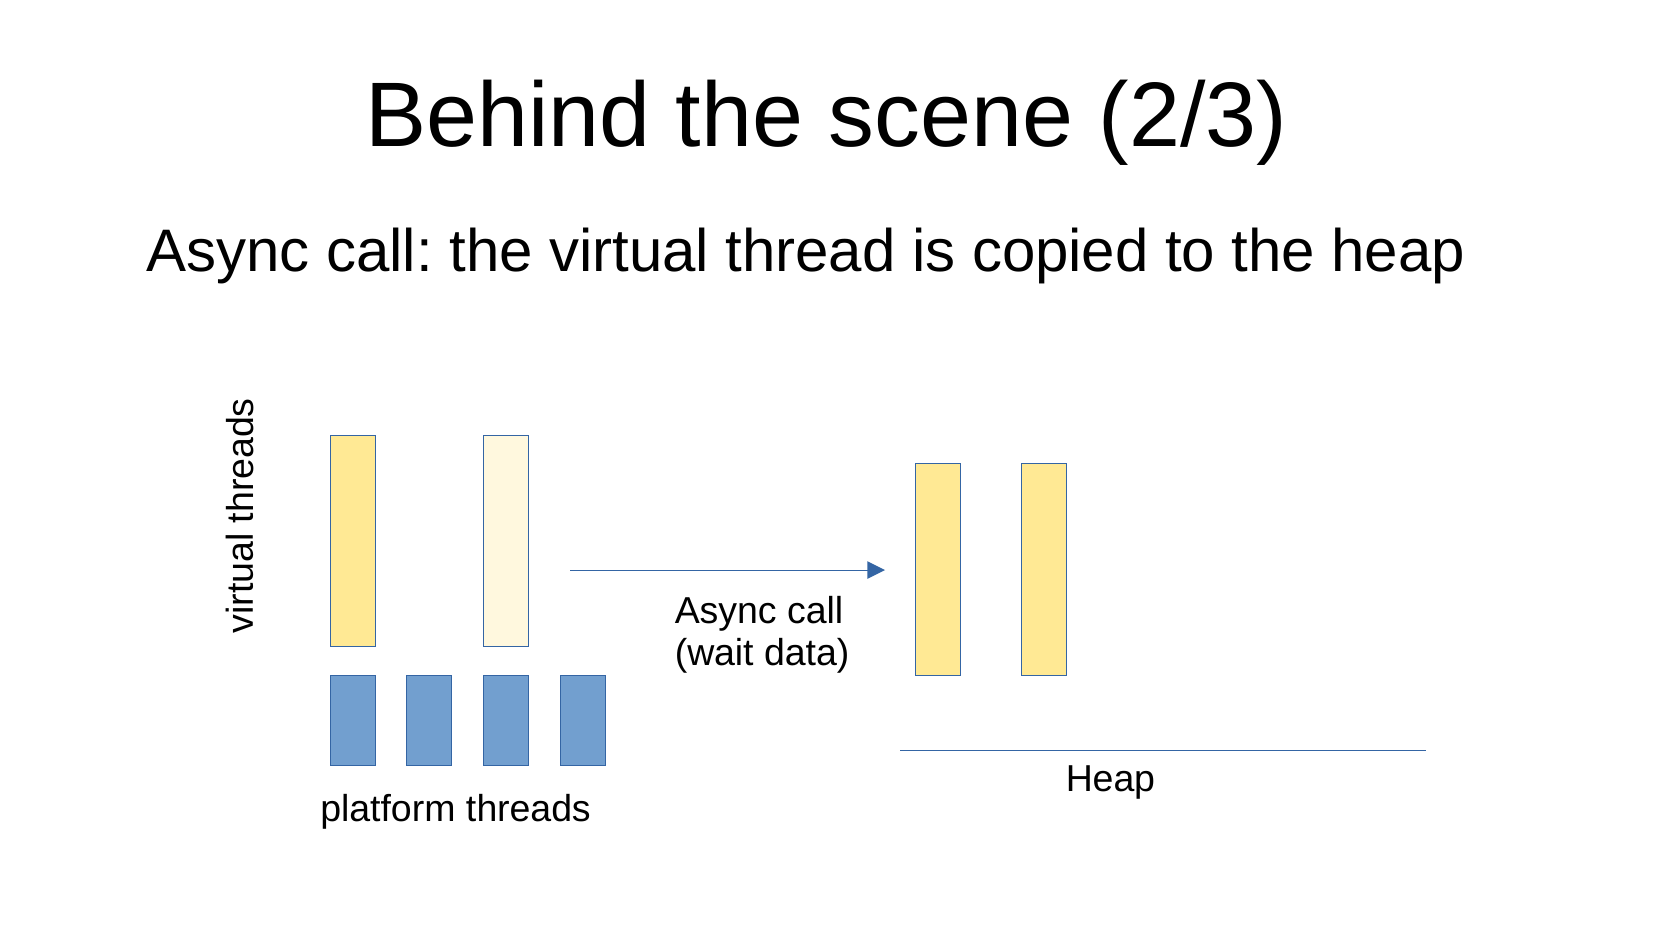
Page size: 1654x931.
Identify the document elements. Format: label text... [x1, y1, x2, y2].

text_box [330, 435, 376, 647]
text_box [915, 463, 961, 676]
text_box platform threads [305, 780, 606, 837]
text_box [1021, 463, 1067, 676]
text_box Async call (wait data) [660, 582, 865, 682]
text_box Heap [1051, 751, 1171, 807]
list Async call: the virtual thread is copied to the heap [82, 217, 1571, 301]
title Behind the scene (2/3) [82, 37, 1571, 193]
text_box [483, 675, 529, 766]
text_box virtual threads [211, 383, 269, 648]
text_box [483, 435, 529, 647]
text_box [330, 675, 376, 766]
text_box [560, 675, 606, 766]
text_box [406, 675, 452, 766]
